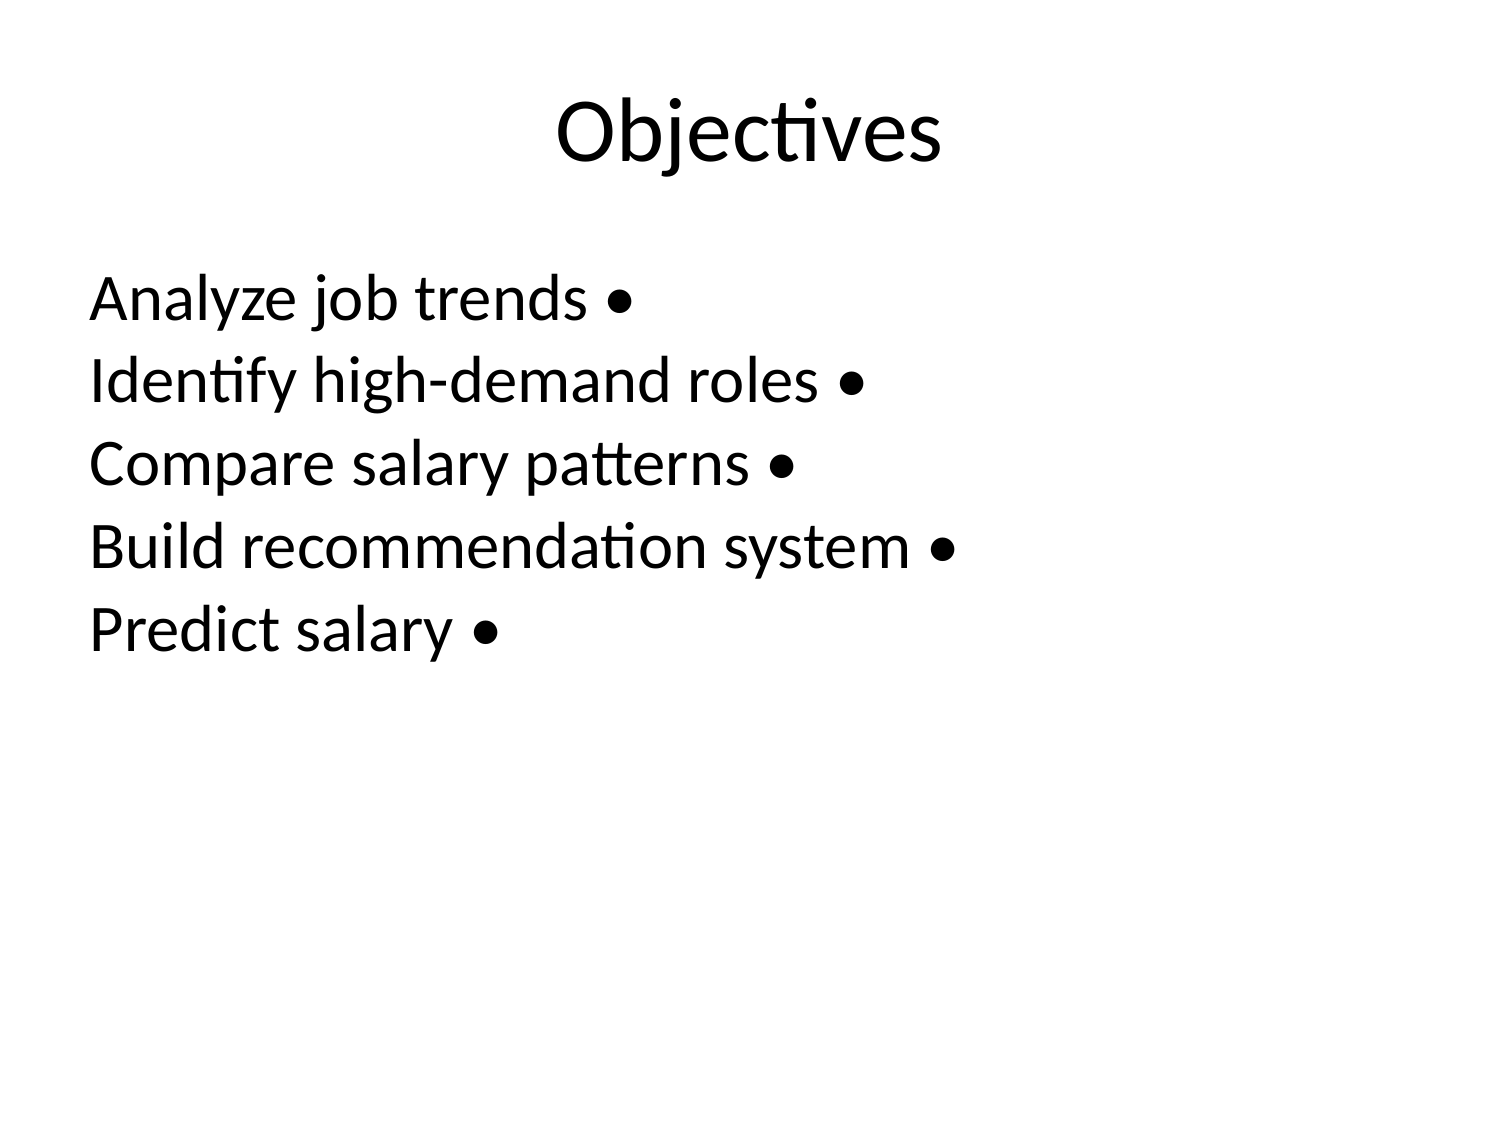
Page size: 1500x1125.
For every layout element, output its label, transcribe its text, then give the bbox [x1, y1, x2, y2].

text_box • Analyze job trends • Identify high-demand roles • Compare salary patterns • Build recommendation system • Predict salary [75, 262, 1426, 1005]
text_box Objectives [75, 45, 1426, 233]
